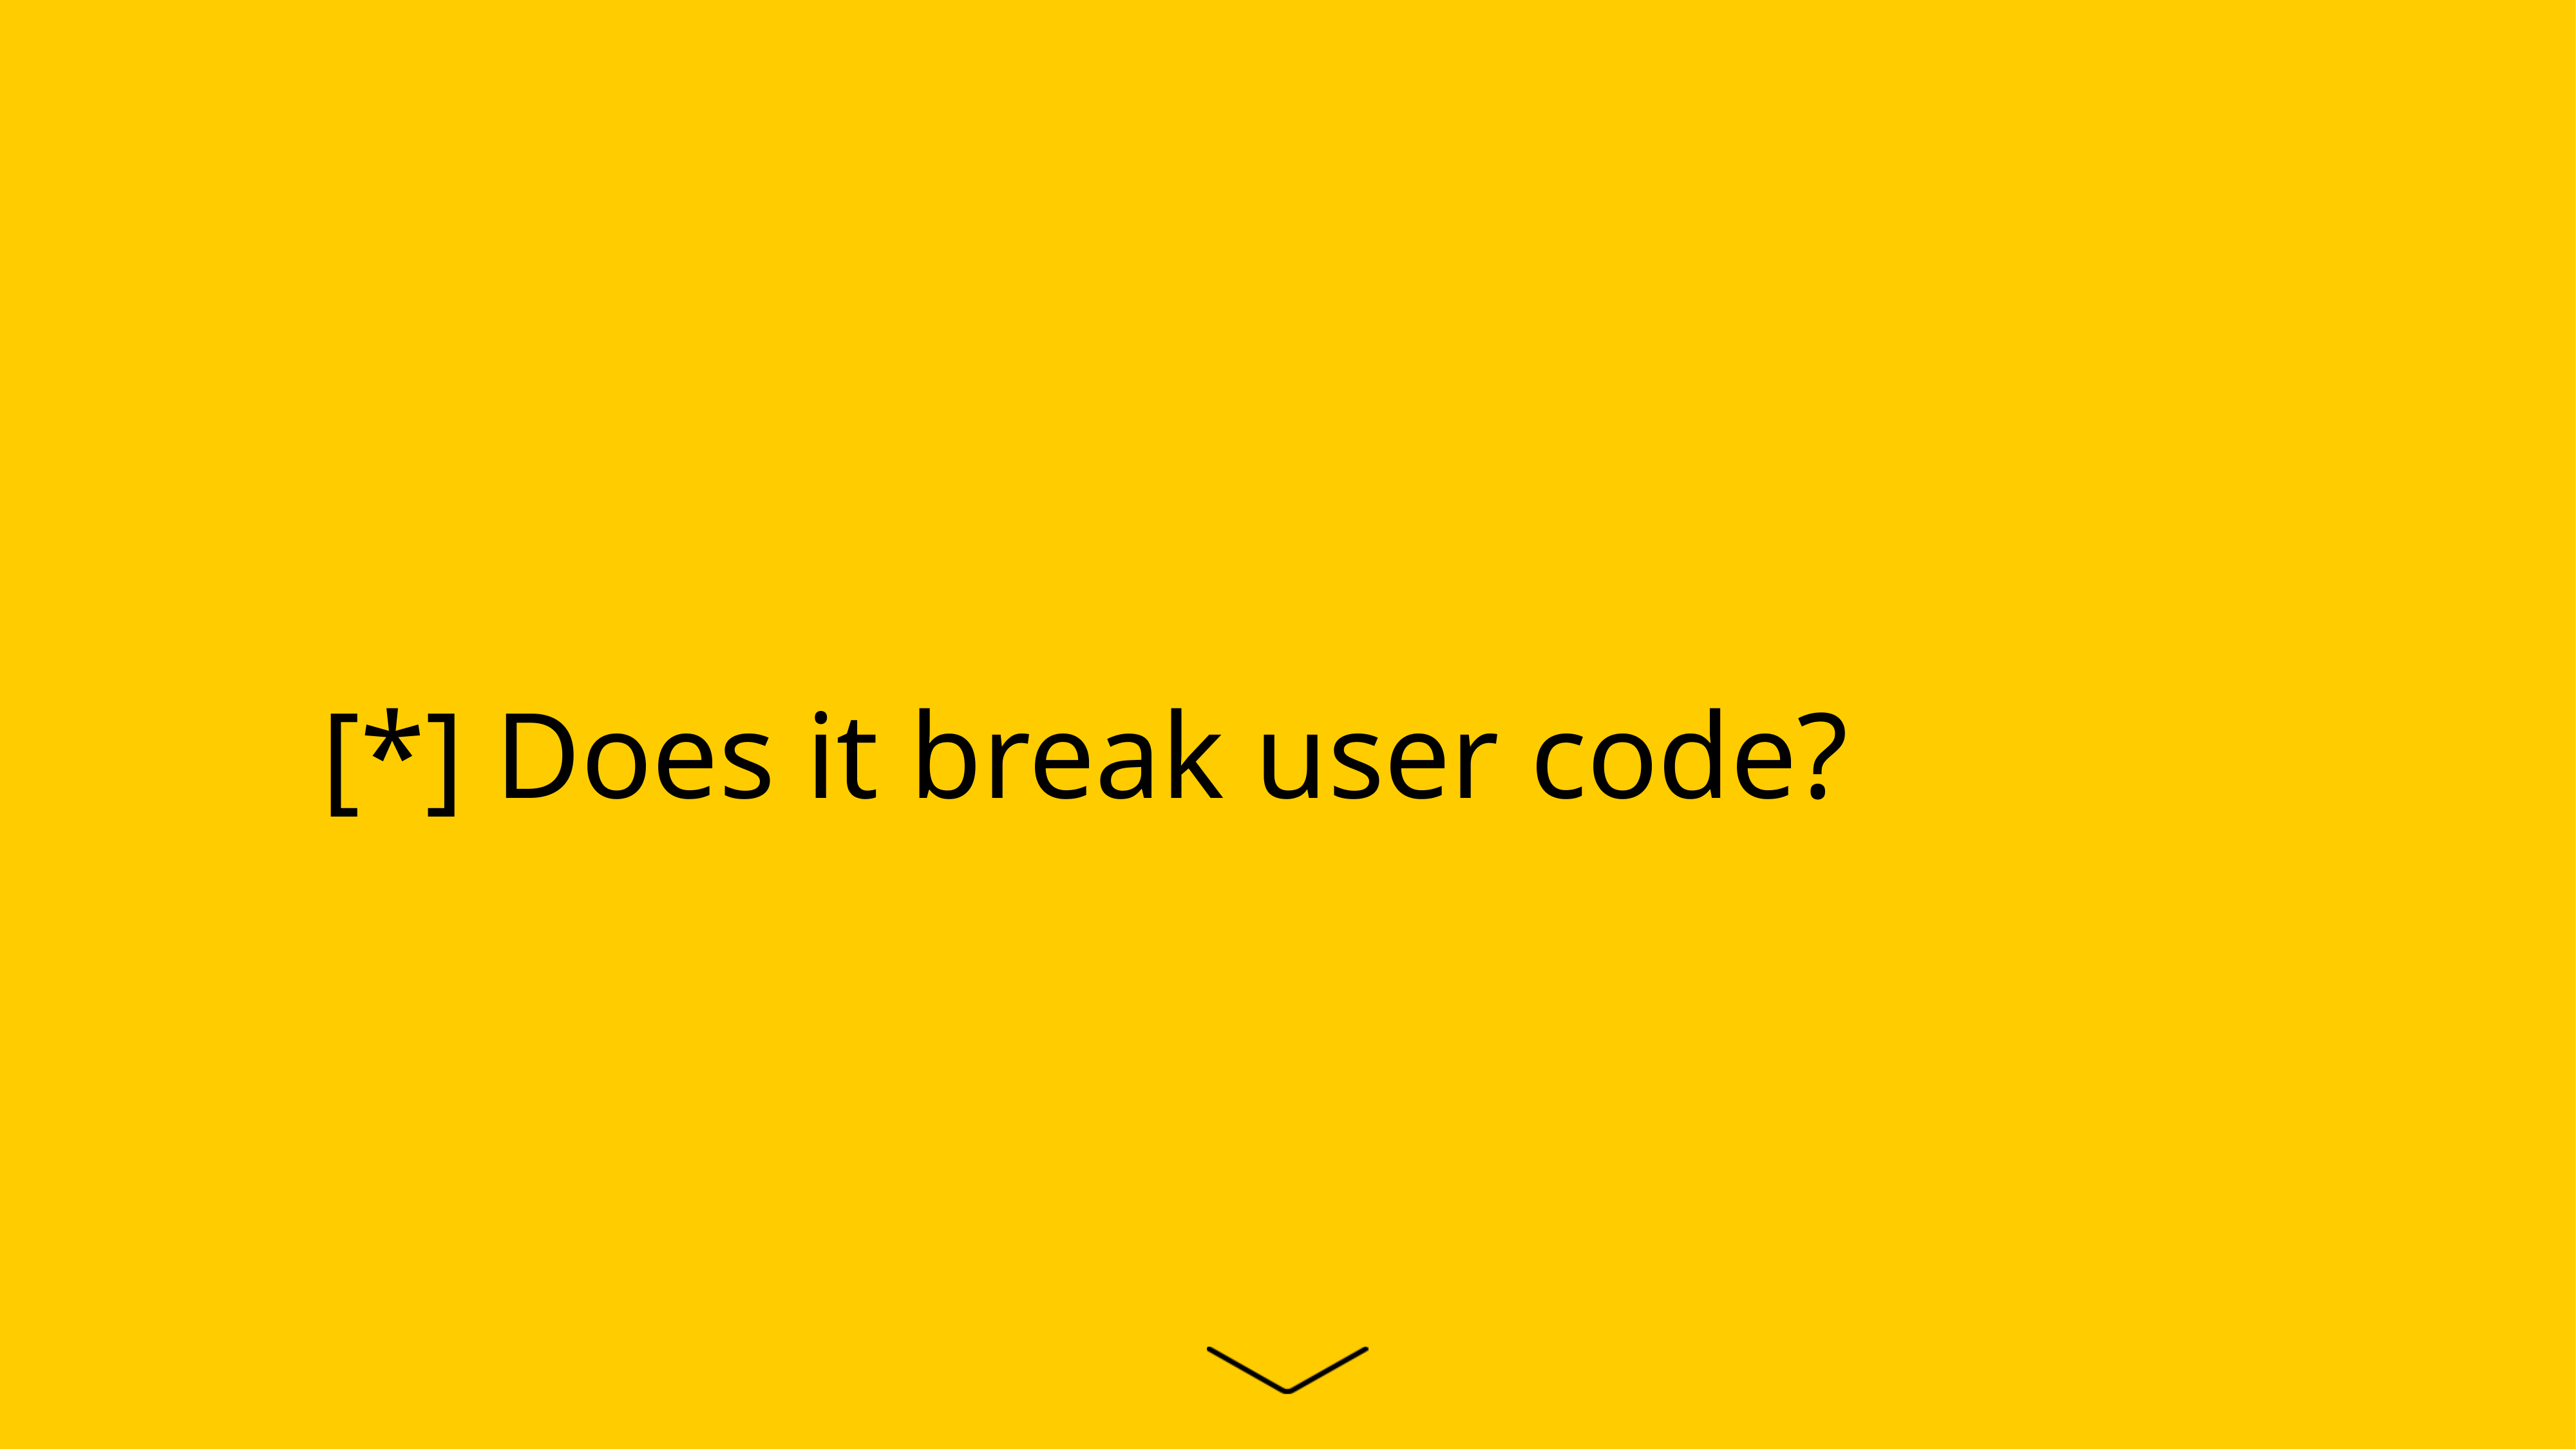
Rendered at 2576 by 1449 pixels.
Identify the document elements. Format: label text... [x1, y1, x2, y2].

title [*] Does it break user code? [321, 429, 2253, 1074]
picture [1207, 1347, 1368, 1396]
